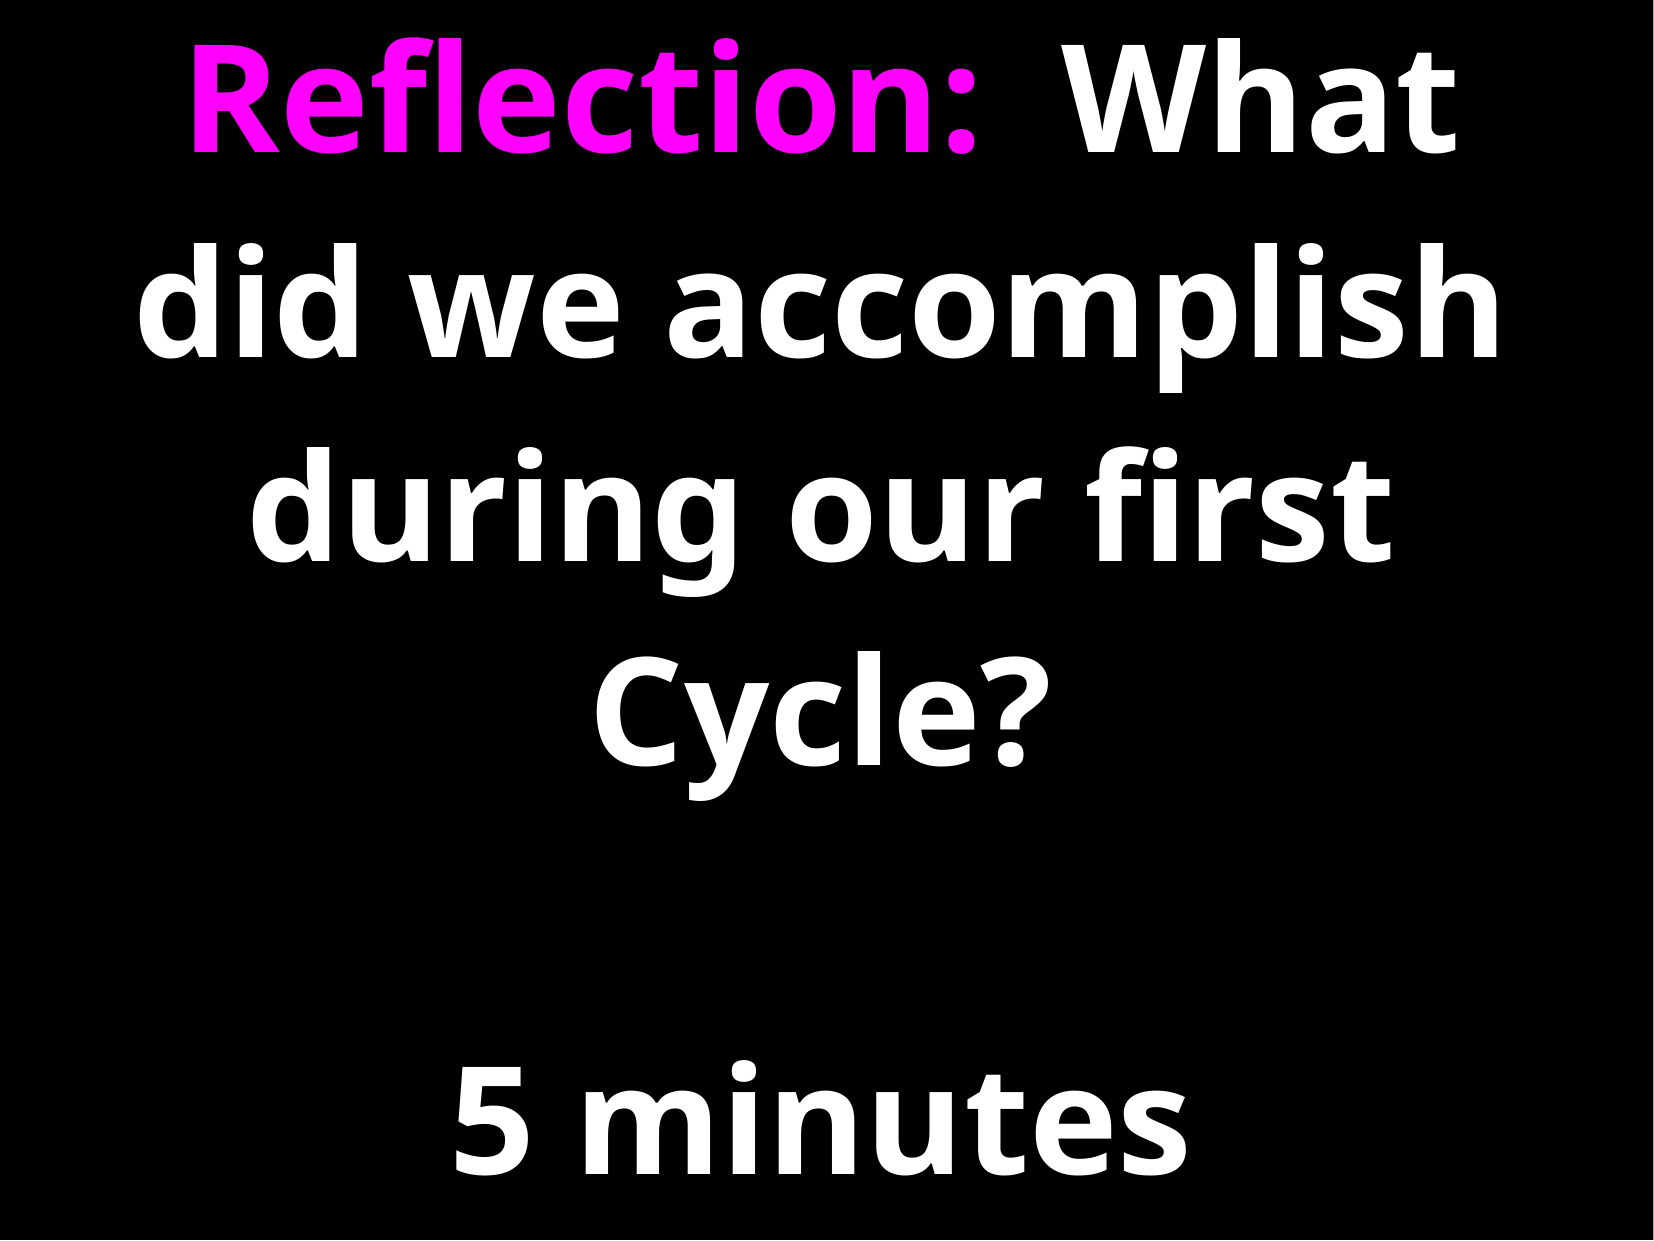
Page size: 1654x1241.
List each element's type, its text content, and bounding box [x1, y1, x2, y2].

title Reflection: What did we accomplish during our first Cycle? 5 minutes [76, 59, 1565, 1152]
